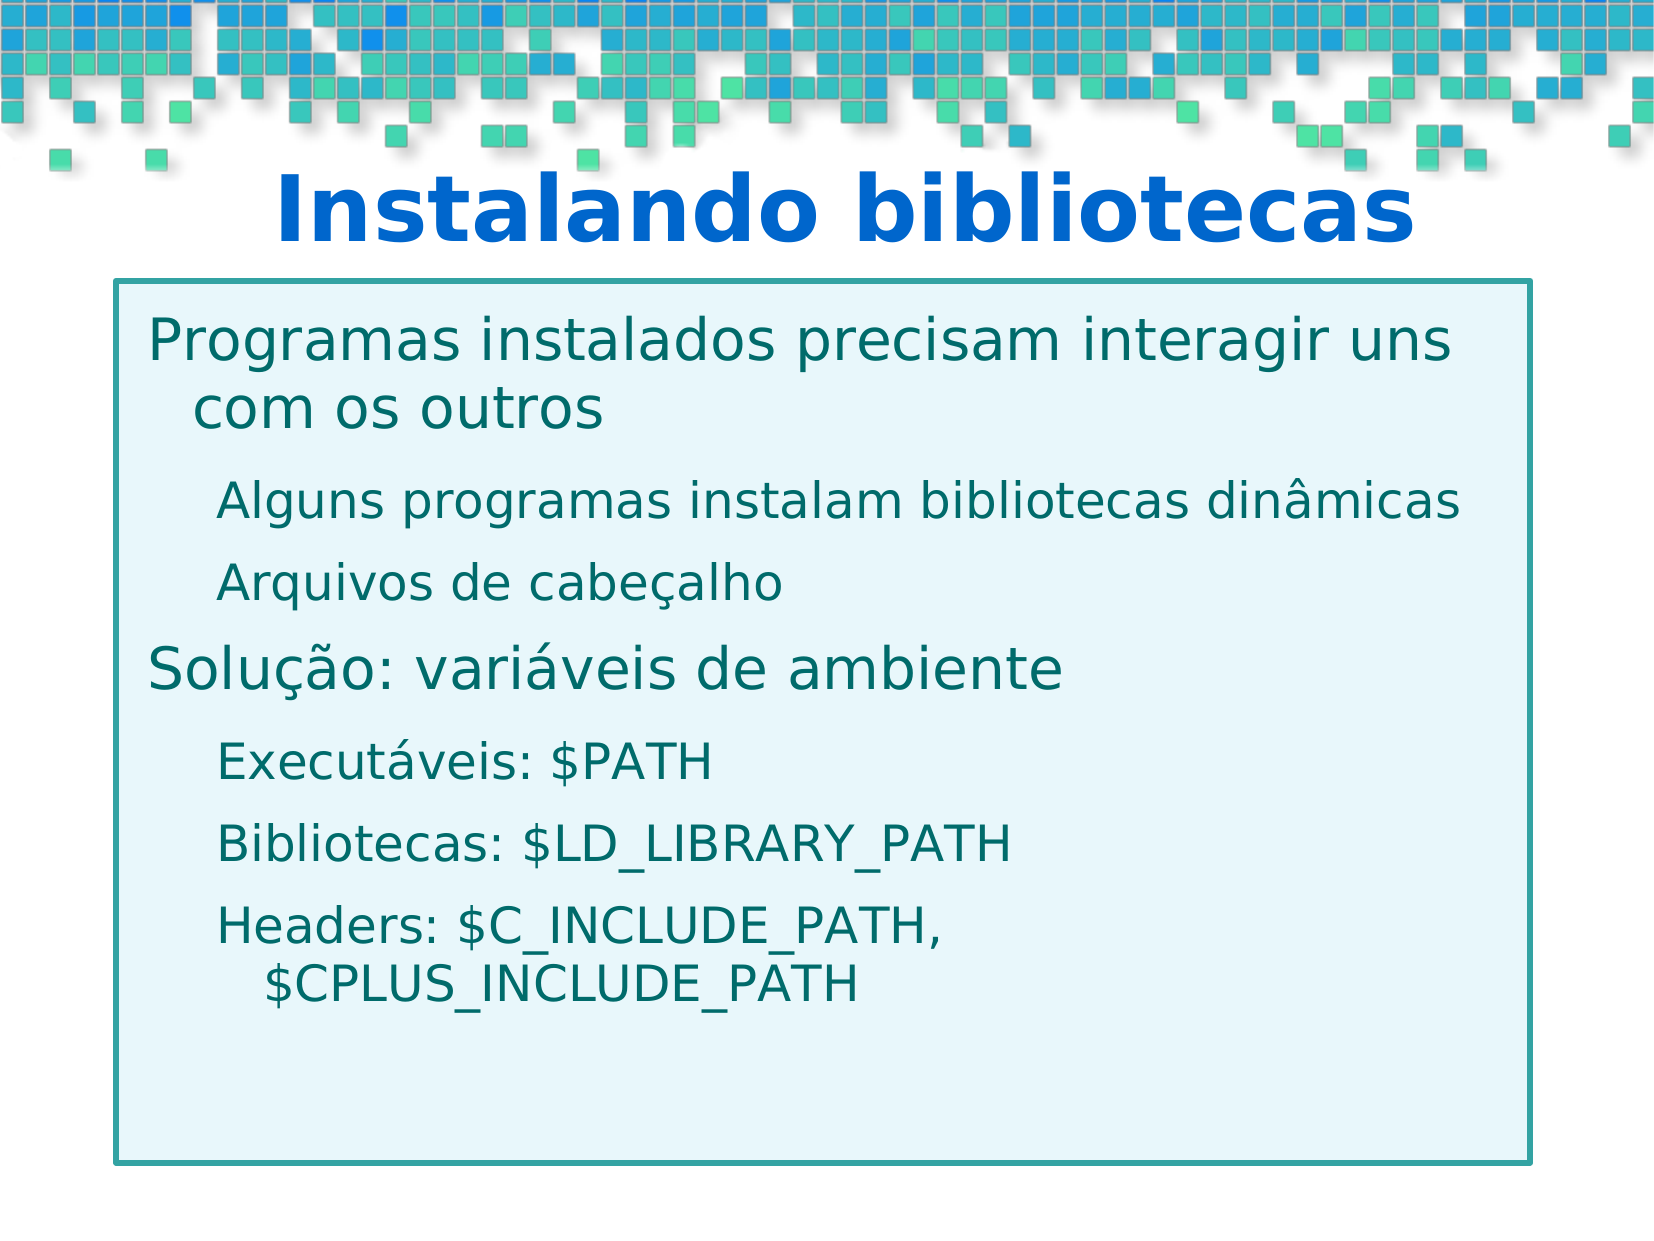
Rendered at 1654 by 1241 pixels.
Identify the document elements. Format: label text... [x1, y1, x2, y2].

title Instalando bibliotecas [112, 132, 1581, 287]
picture [0, 0, 1654, 185]
list Programas instalados precisam interagir uns com os outros Alguns programas instalam bibliotecas dinâmicas Arquivos de cabeçalho Solução: variáveis de ambiente Executáveis: $PATH Bibliotecas: $LD_LIBRARY_PATH Headers: $C_INCLUDE_PATH, $CPLUS_INCLUDE_PATH [121, 306, 1534, 1160]
